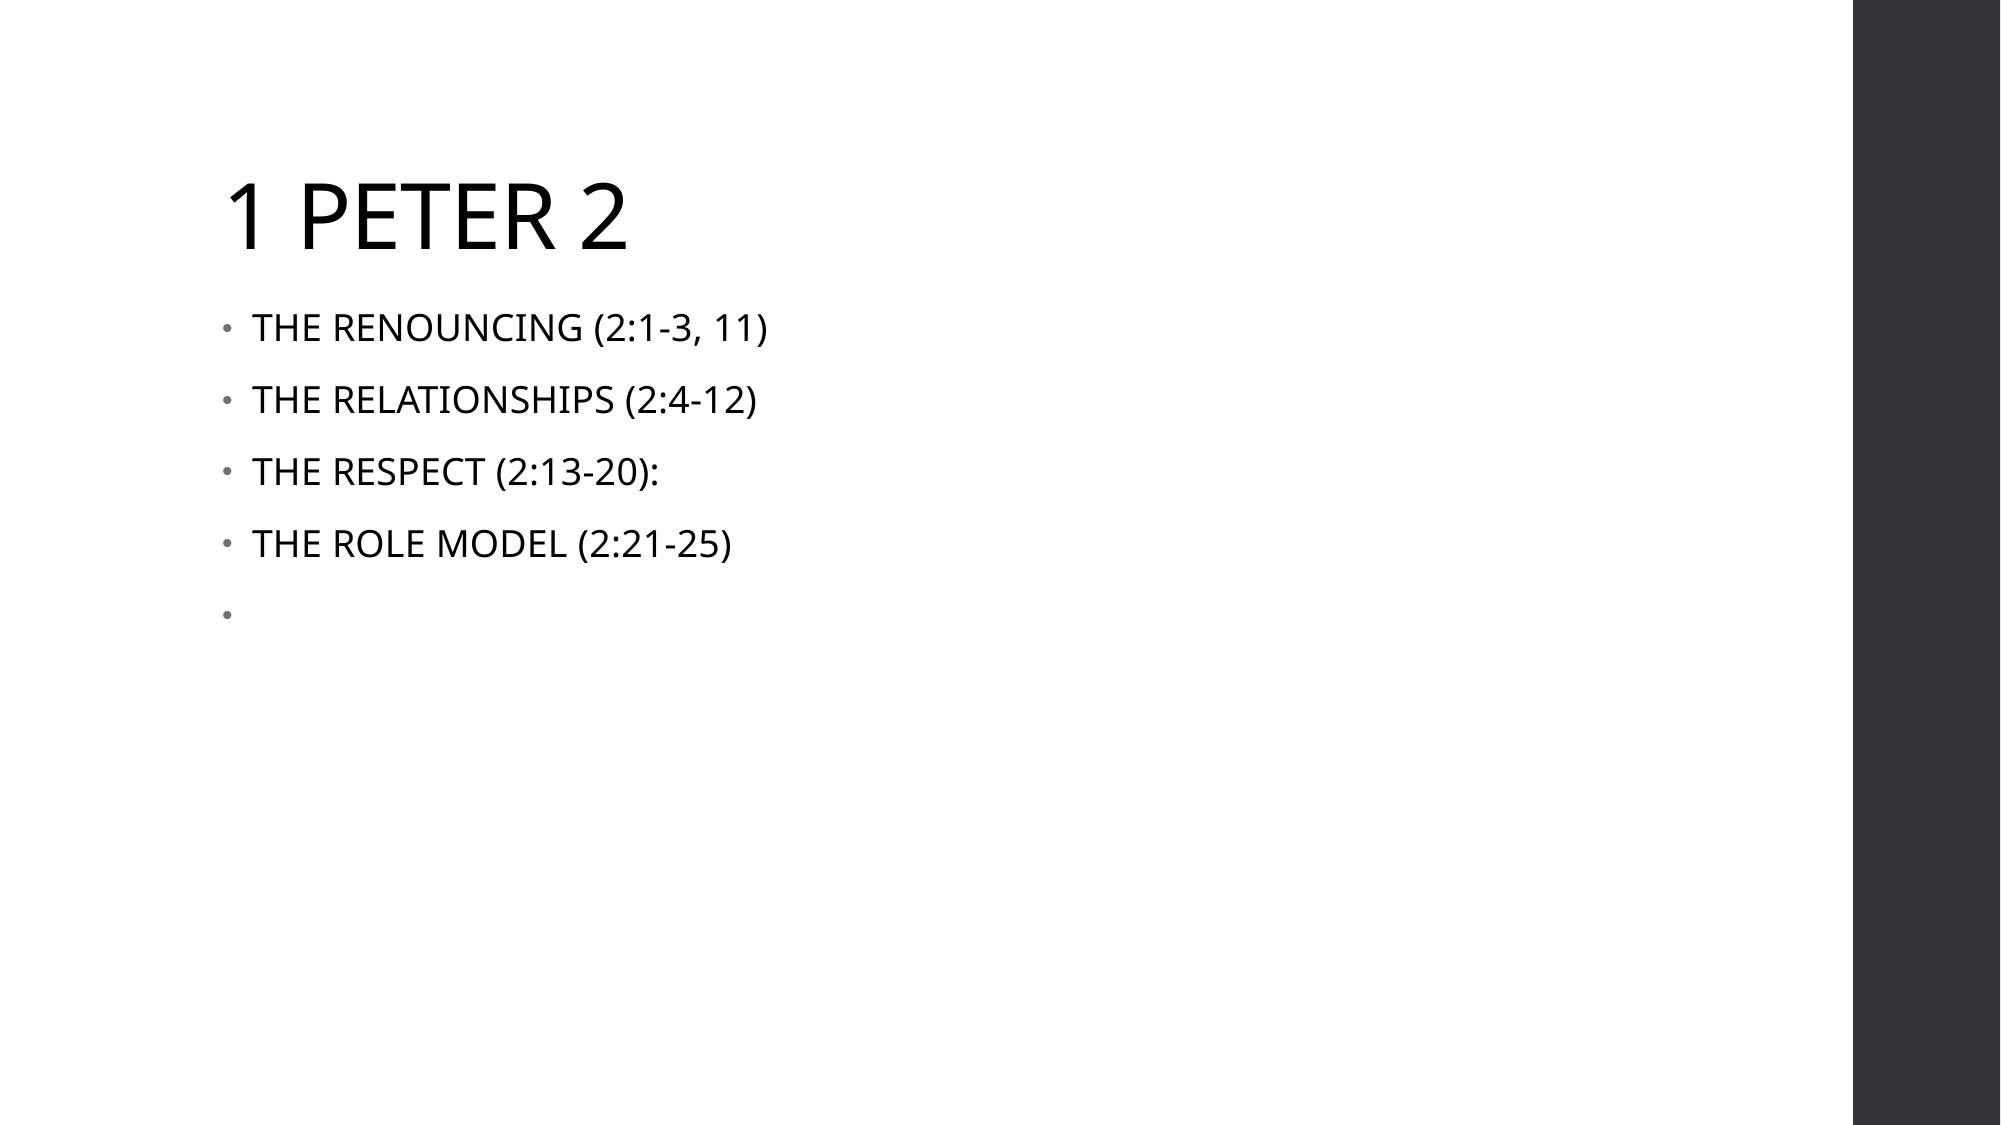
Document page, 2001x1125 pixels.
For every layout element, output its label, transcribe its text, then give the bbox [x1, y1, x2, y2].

title 1 PETER 2 [206, 60, 1797, 278]
list THE RENOUNCING (2:1-3, 11) THE RELATIONSHIPS (2:4-12) THE RESPECT (2:13-20): THE ROLE MODEL (2:21-25) [206, 299, 1617, 1014]
